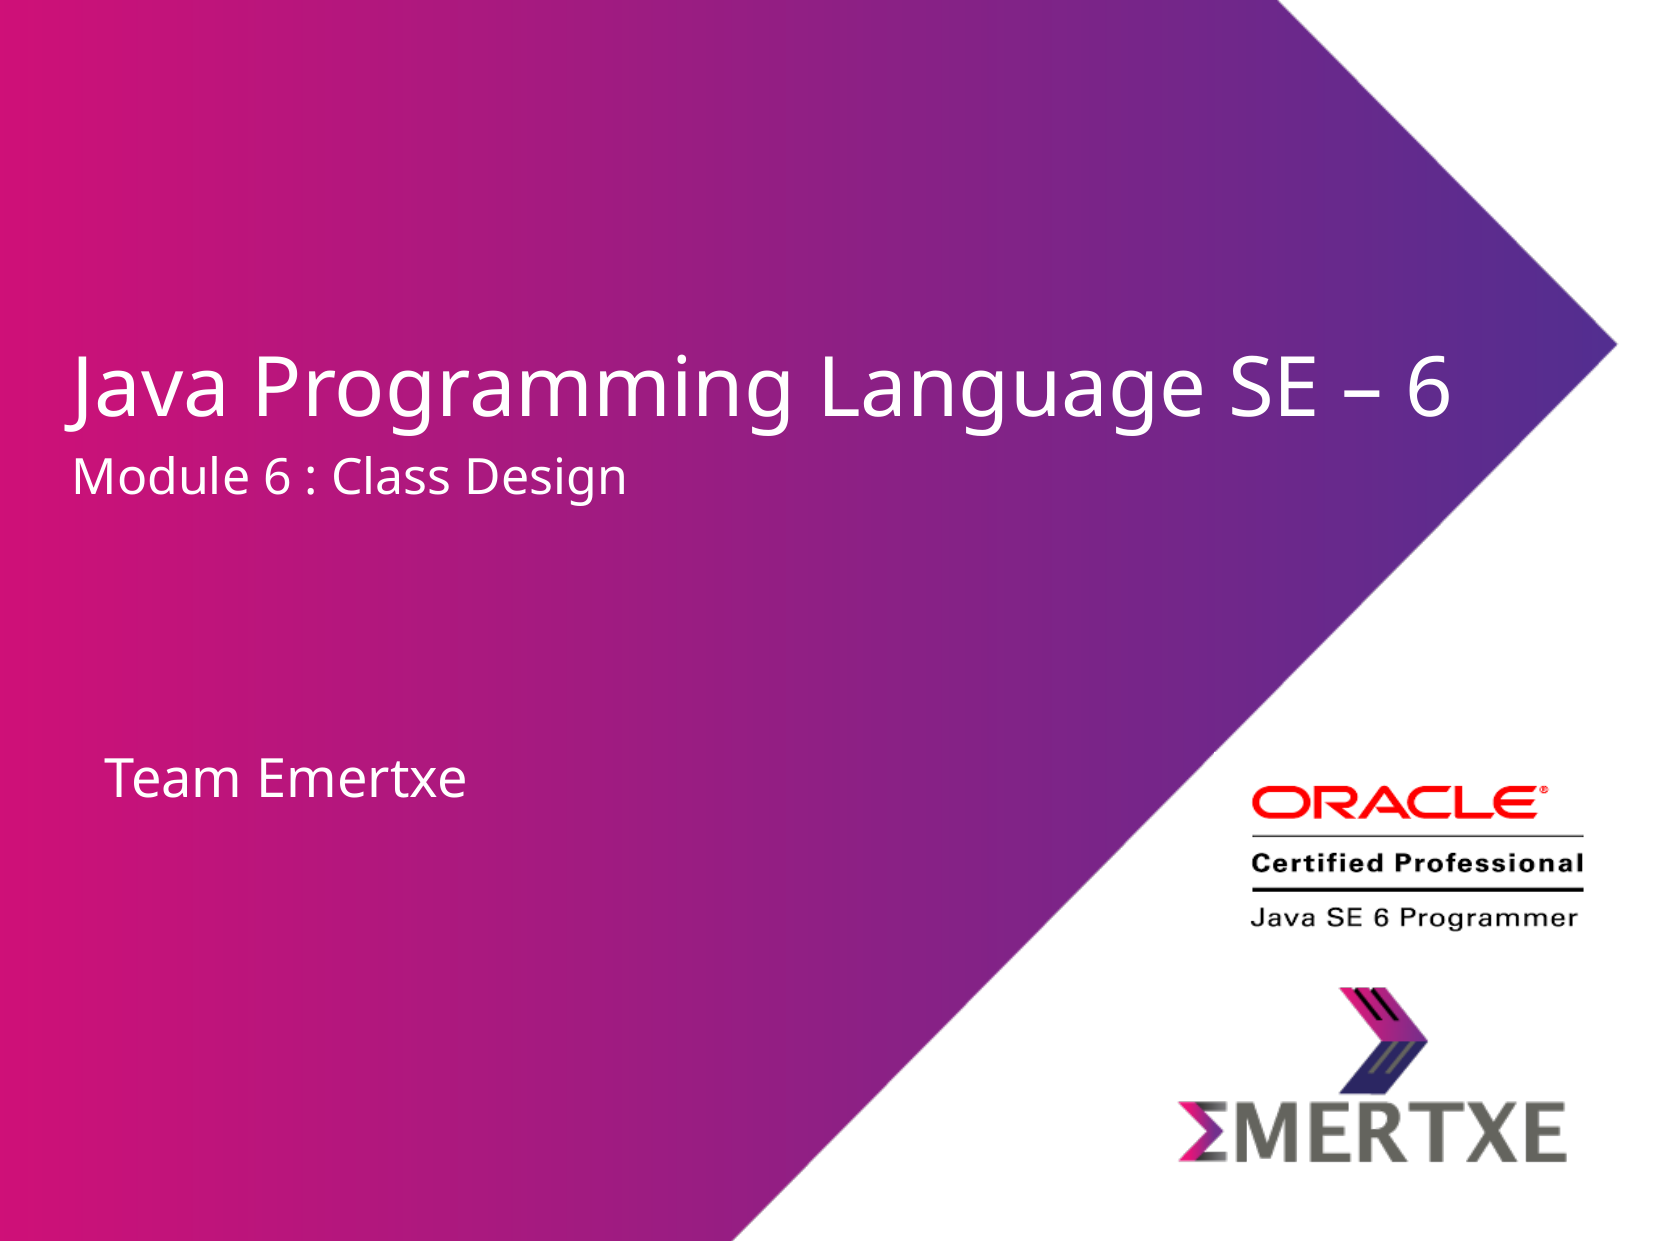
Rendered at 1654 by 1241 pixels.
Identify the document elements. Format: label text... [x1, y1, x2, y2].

picture [0, 0, 1654, 1241]
title Java Programming Language SE – 6 Module 6 : Class Design [71, 291, 1561, 546]
